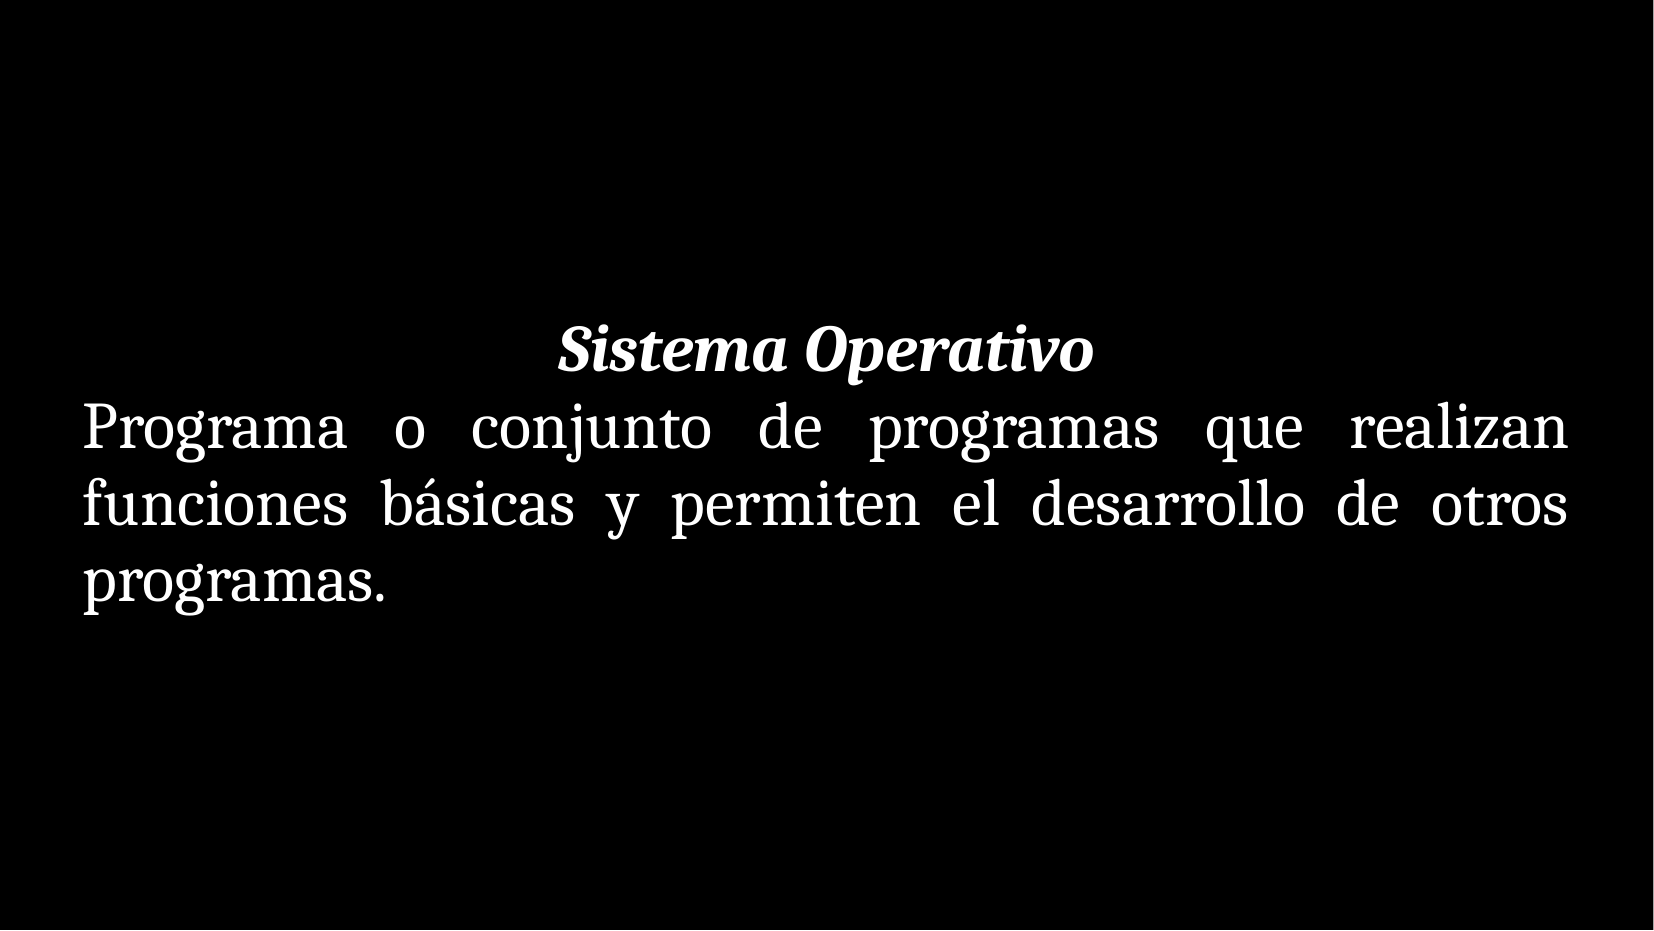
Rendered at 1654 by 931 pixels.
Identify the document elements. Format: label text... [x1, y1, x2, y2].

subtitle Sistema Operativo Programa o conjunto de programas que realizan funciones básicas y permiten el desarrollo de otros programas. [82, 115, 1571, 815]
